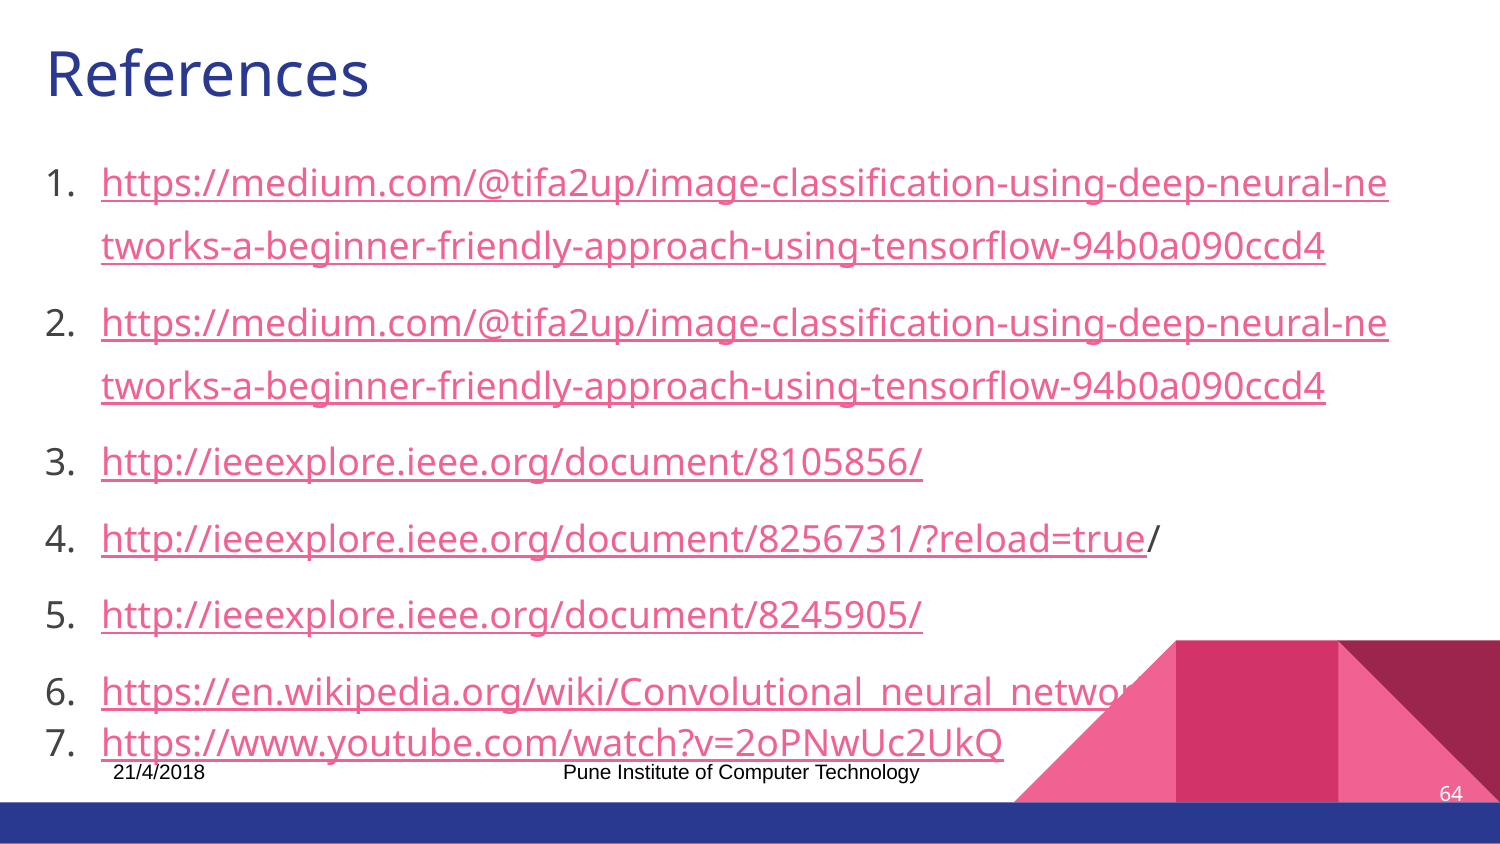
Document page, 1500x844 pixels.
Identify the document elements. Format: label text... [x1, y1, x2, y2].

list https://medium.com/@tifa2up/image-classification-using-deep-neural-networks-a-beginner-friendly-approach-using-tensorflow-94b0a090ccd4 https://medium.com/@tifa2up/image-classification-using-deep-neural-networks-a-beginner-friendly-approach-using-tensorflow-94b0a090ccd4 http://ieeexplore.ieee.org/document/8105856/ http://ieeexplore.ieee.org/document/8256731/?reload=true/ http://ieeexplore.ieee.org/document/8245905/ https://en.wikipedia.org/wiki/Convolutional_neural_network https://www.youtube.com/watch?v=2oPNwUc2UkQ [11, 118, 1409, 742]
slide_number <number> [1387, 762, 1478, 828]
title References [30, 18, 1429, 119]
